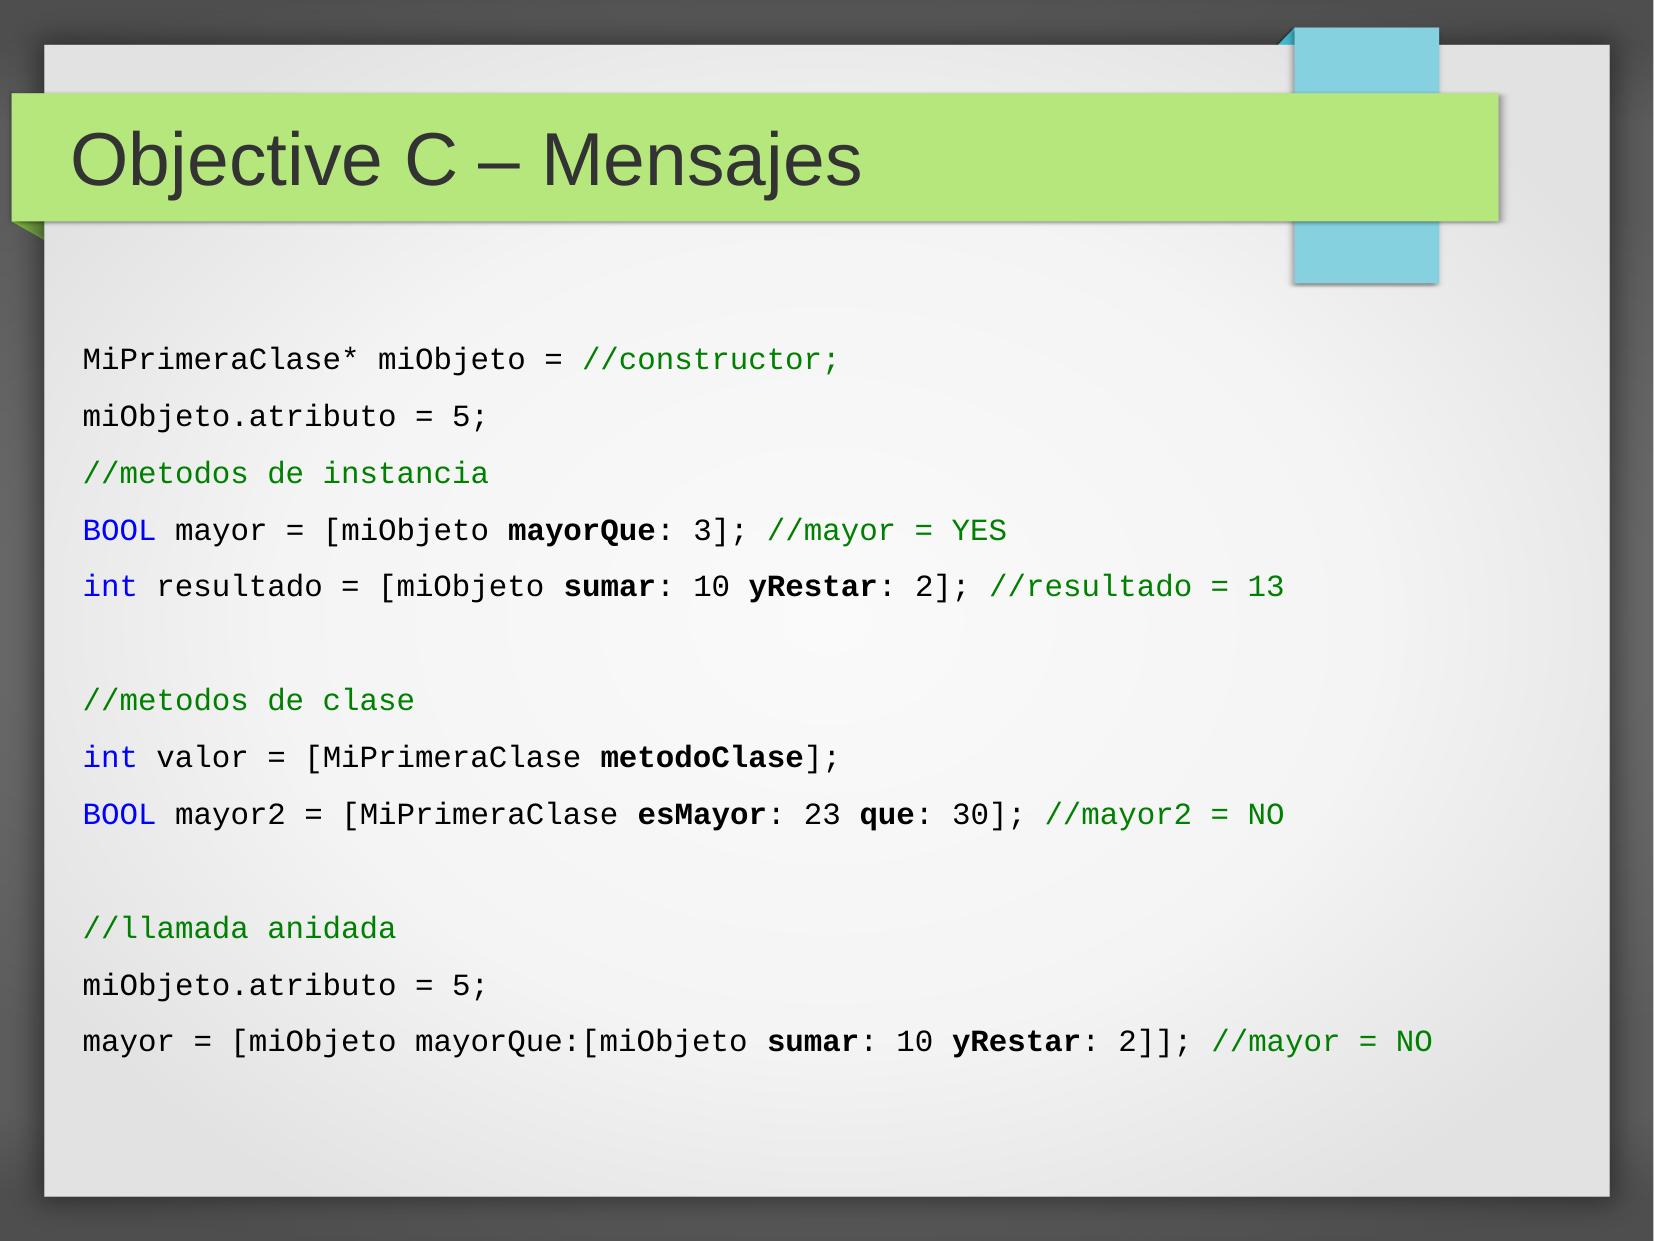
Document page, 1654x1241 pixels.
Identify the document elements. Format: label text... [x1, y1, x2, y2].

list MiPrimeraClase* miObjeto = //constructor; miObjeto.atributo = 5; //metodos de instancia BOOL mayor = [miObjeto mayorQue: 3]; //mayor = YES int resultado = [miObjeto sumar: 10 yRestar: 2]; //resultado = 13 //metodos de clase int valor = [MiPrimeraClase metodoClase]; BOOL mayor2 = [MiPrimeraClase esMayor: 23 que: 30]; //mayor2 = NO //llamada anidada miObjeto.atributo = 5; mayor = [miObjeto mayorQue:[miObjeto sumar: 10 yRestar: 2]]; //mayor = NO [82, 343, 1538, 1063]
title Objective C – Mensajes [70, 106, 1229, 213]
picture [0, 0, 1654, 1241]
